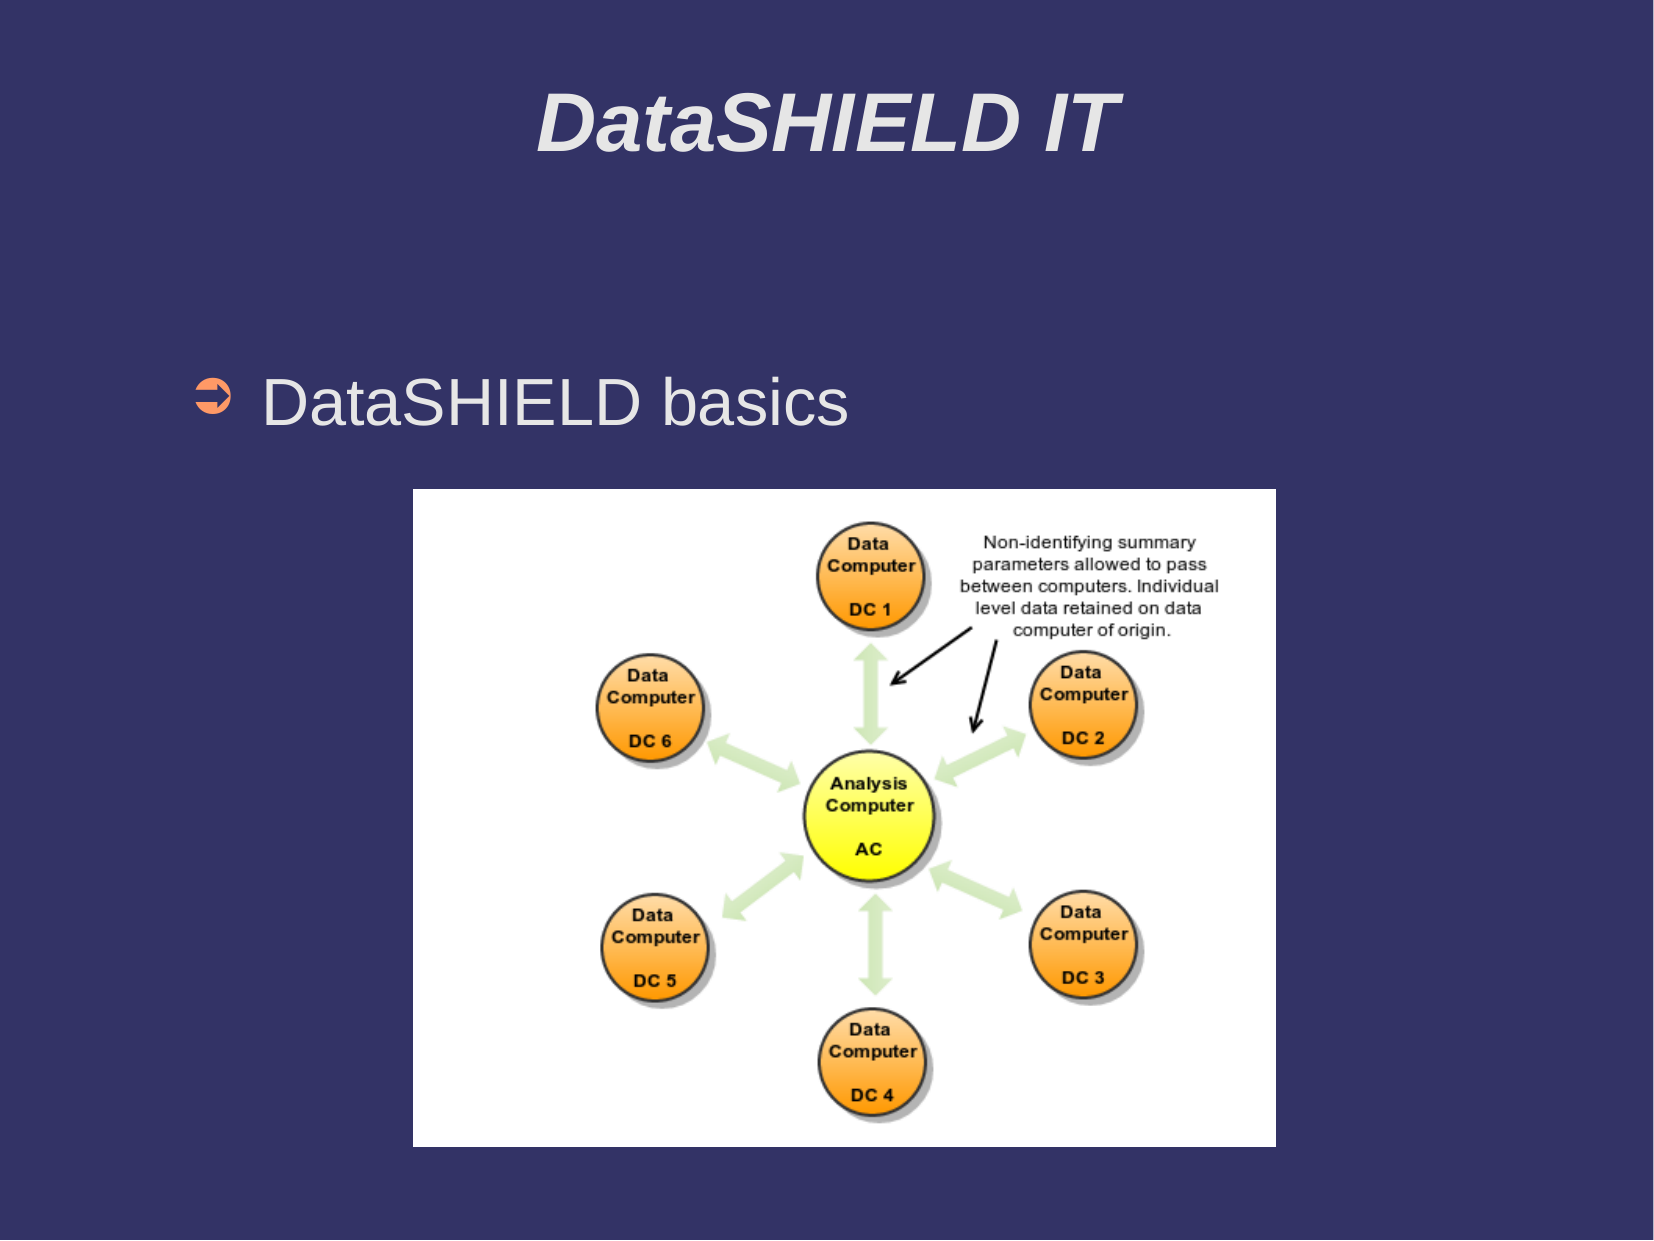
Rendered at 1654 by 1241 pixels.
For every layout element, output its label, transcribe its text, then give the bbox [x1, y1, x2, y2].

title DataSHIELD IT [121, 19, 1534, 227]
list DataSHIELD basics [178, 364, 1570, 1147]
picture [413, 489, 1276, 1147]
